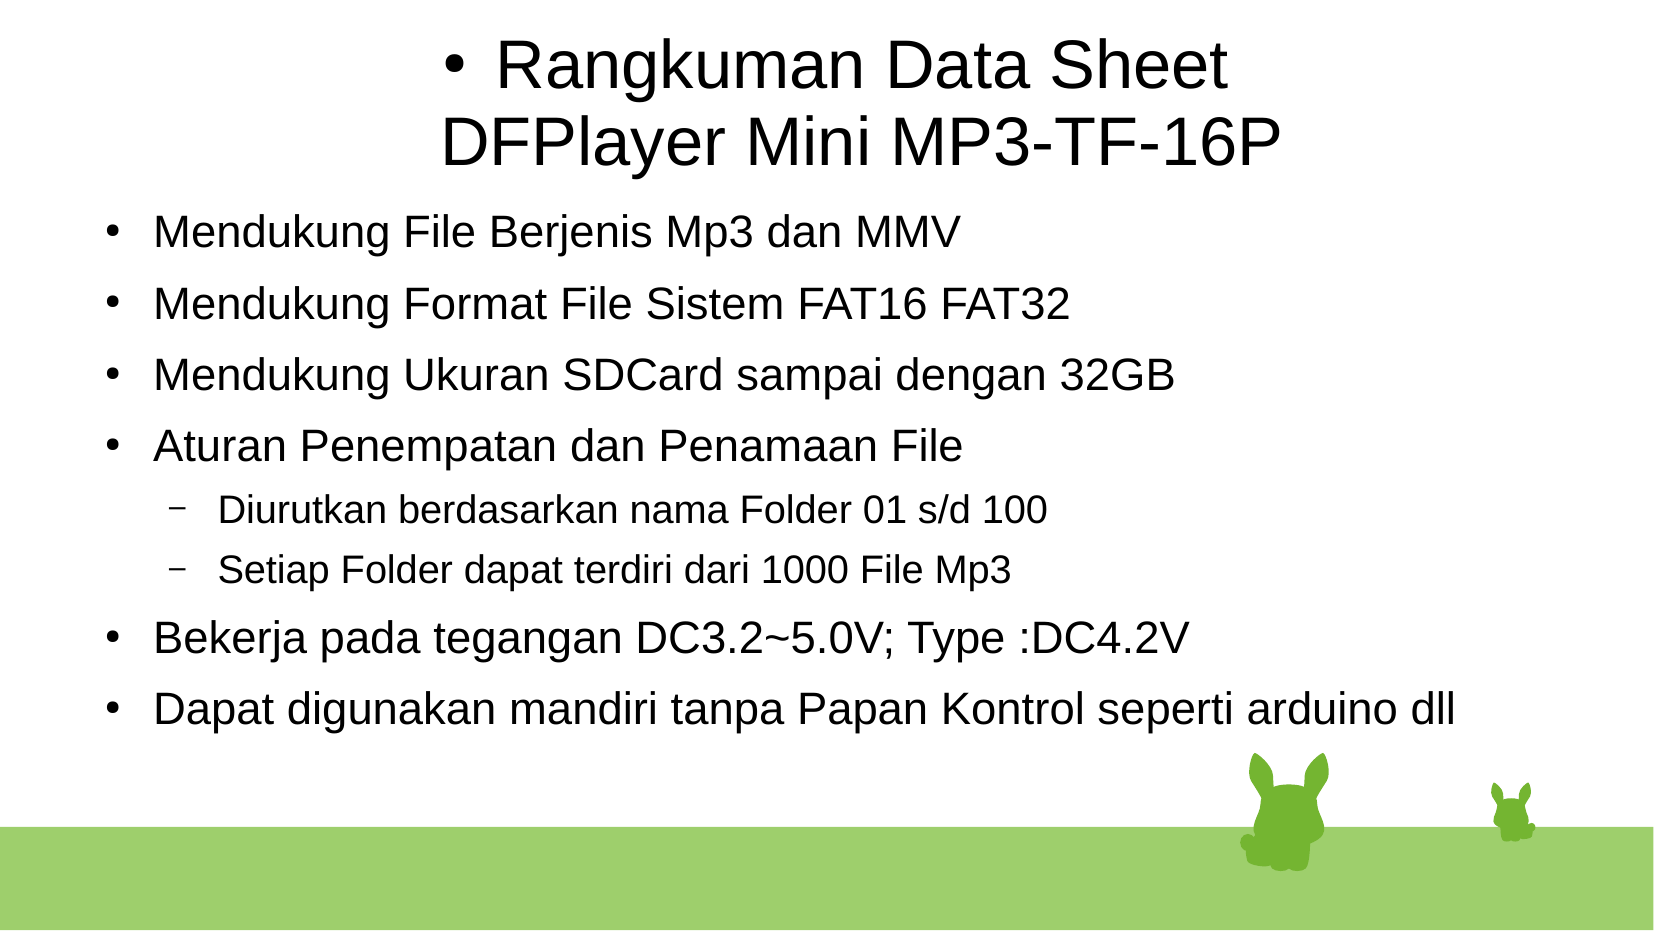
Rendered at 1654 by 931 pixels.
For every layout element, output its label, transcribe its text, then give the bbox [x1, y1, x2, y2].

title Rangkuman Data Sheet DFPlayer Mini MP3-TF-16P [88, 26, 1565, 181]
list Mendukung File Berjenis Mp3 dan MMV Mendukung Format File Sistem FAT16 FAT32 Mendukung Ukuran SDCard sampai dengan 32GB Aturan Penempatan dan Penamaan File Diurutkan berdasarkan nama Folder 01 s/d 100 Setiap Folder dapat terdiri dari 1000 File Mp3 Bekerja pada tegangan DC3.2~5.0V; Type :DC4.2V Dapat digunakan mandiri tanpa Papan Kontrol seperti arduino dll [88, 206, 1565, 739]
